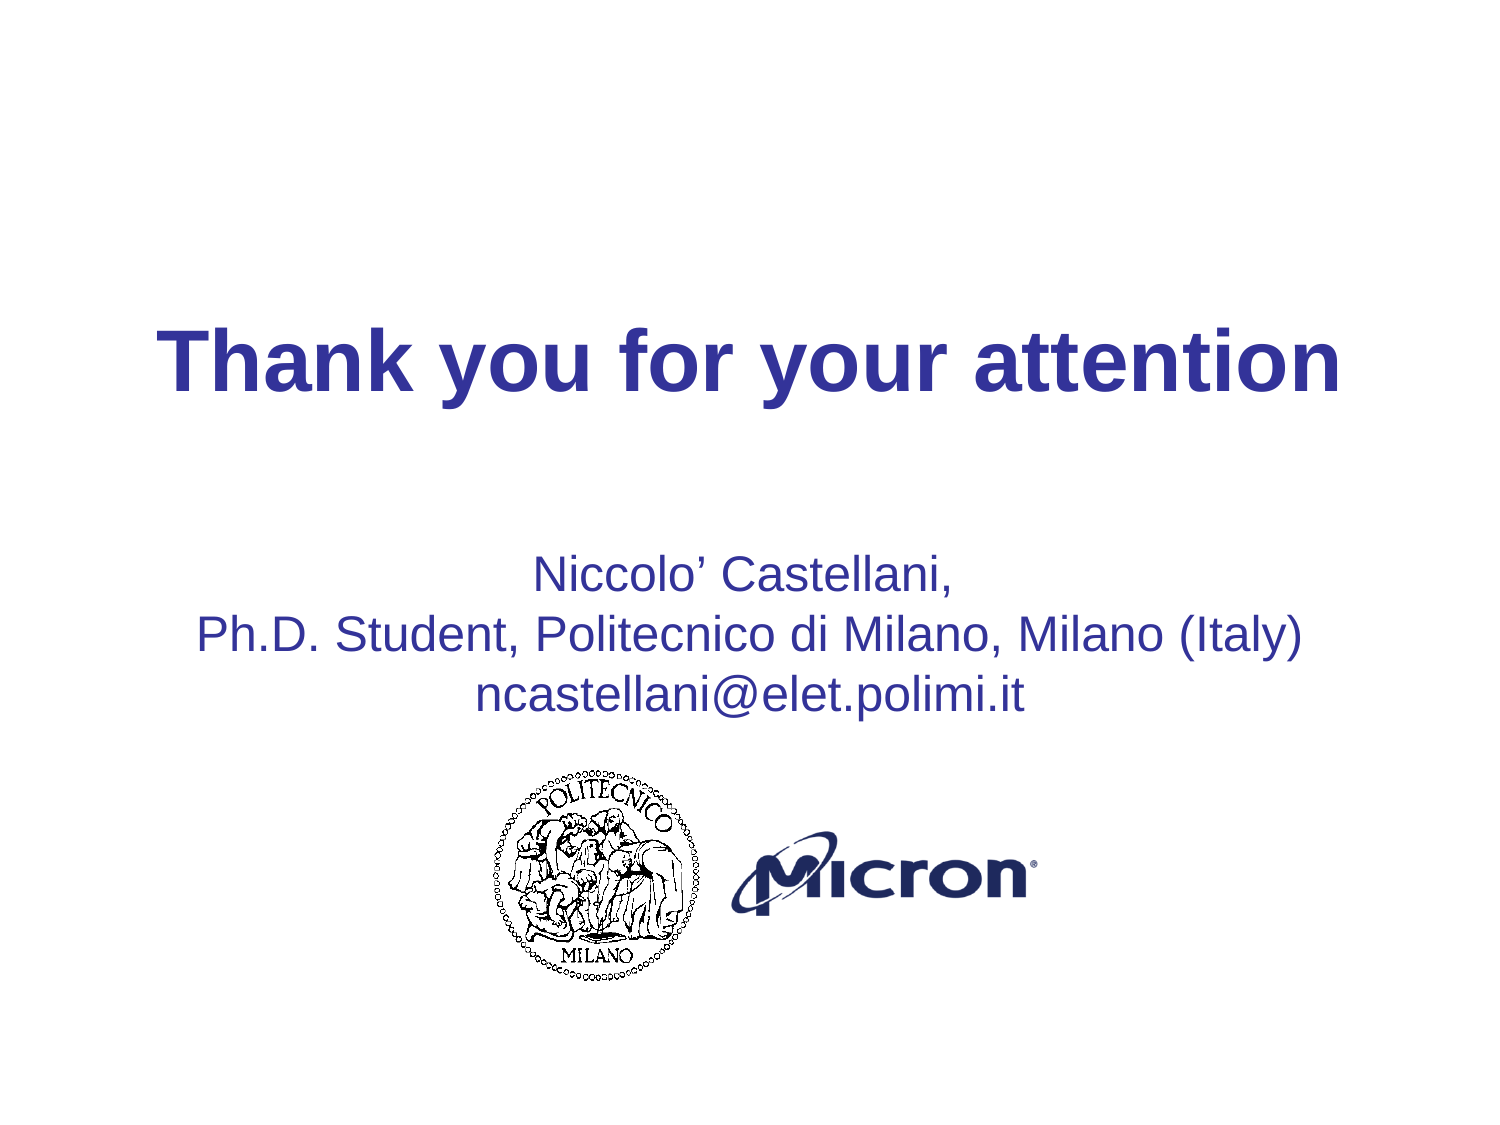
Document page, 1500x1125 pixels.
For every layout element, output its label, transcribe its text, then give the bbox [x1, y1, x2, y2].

text_box Niccolo’ Castellani, Ph.D. Student, Politecnico di Milano, Milano (Italy) ncastellani@elet.polimi.it [0, 487, 1500, 775]
picture [474, 775, 723, 1004]
text_box Thank you for your attention [0, 212, 1500, 487]
picture [724, 824, 1047, 922]
